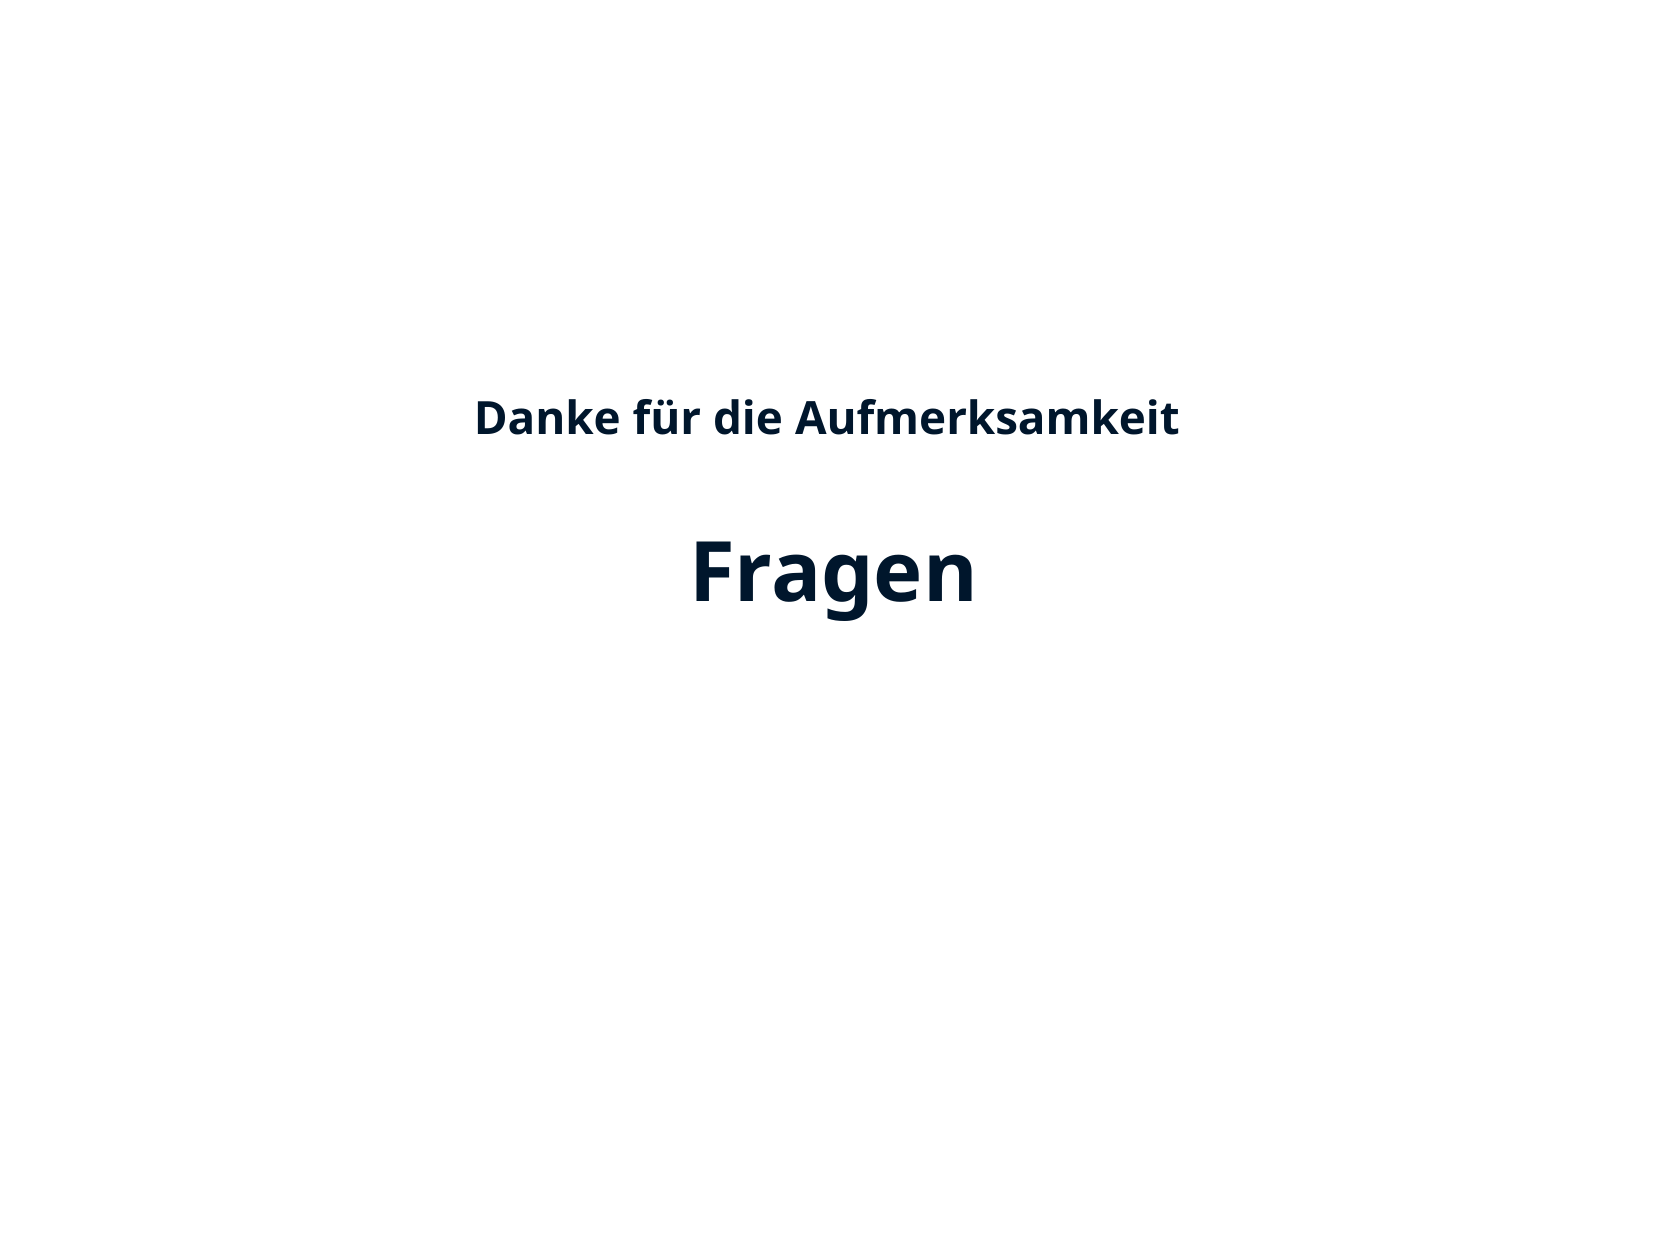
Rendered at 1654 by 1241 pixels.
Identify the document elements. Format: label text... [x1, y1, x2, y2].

text_box Danke für die Aufmerksamkeit Fragen [442, 377, 1235, 697]
